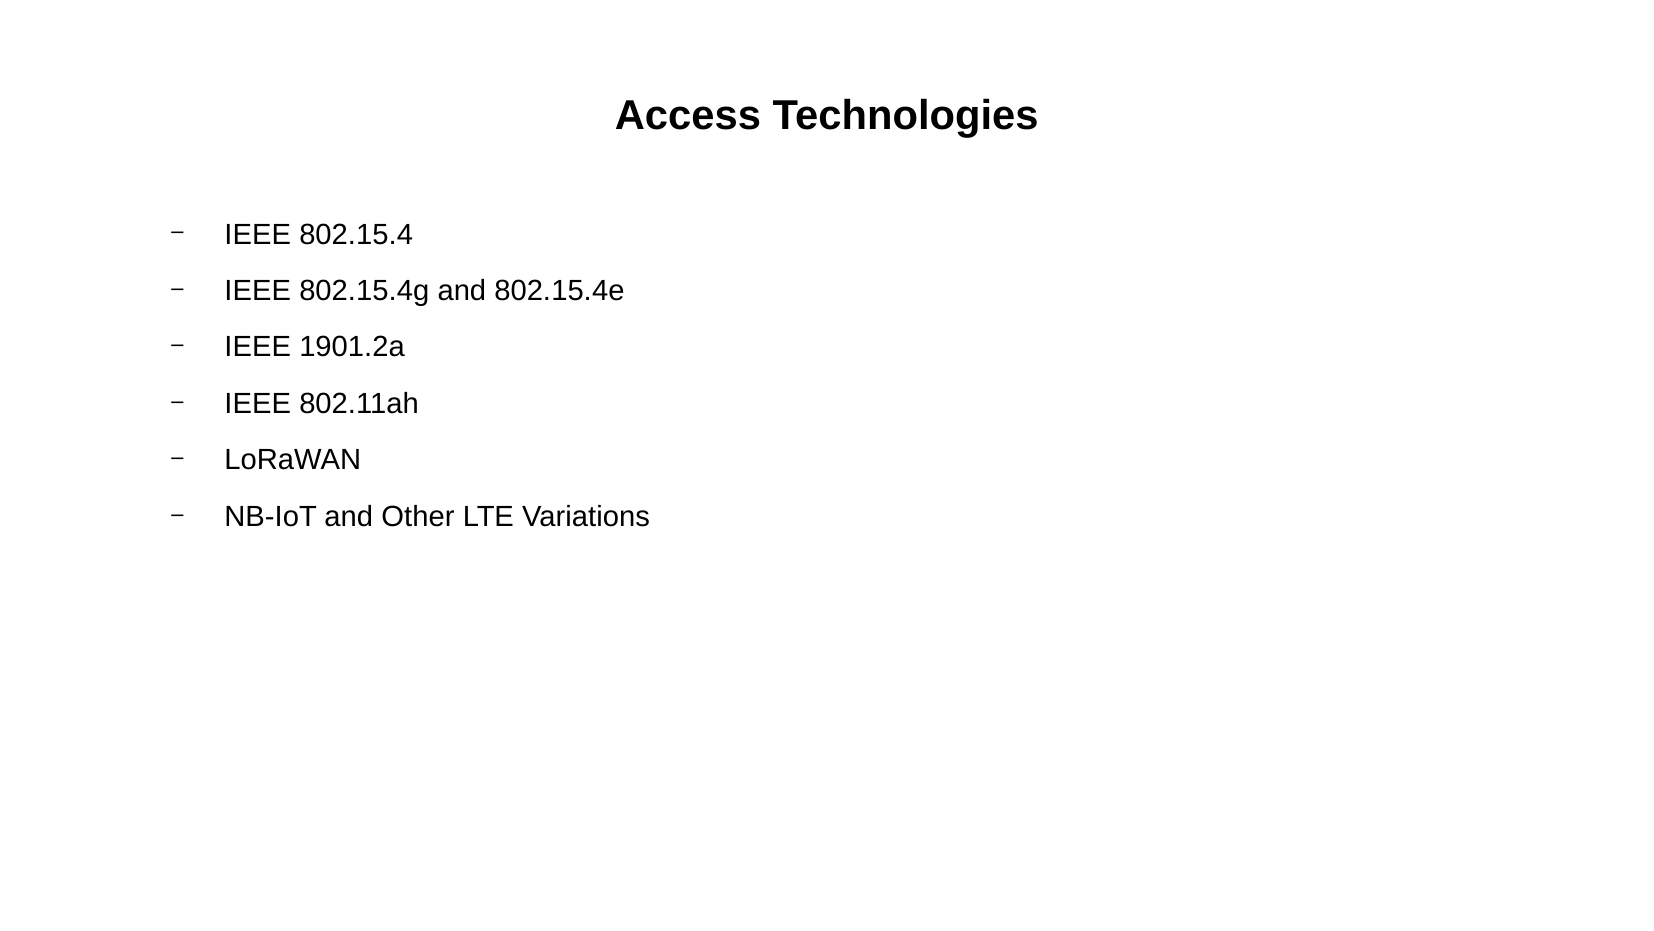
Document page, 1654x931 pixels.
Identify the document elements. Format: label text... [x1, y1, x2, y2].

title Access Technologies [82, 37, 1571, 193]
list IEEE 802.15.4 IEEE 802.15.4g and 802.15.4e IEEE 1901.2a IEEE 802.11ah LoRaWAN NB-IoT and Other LTE Variations [82, 217, 1571, 916]
